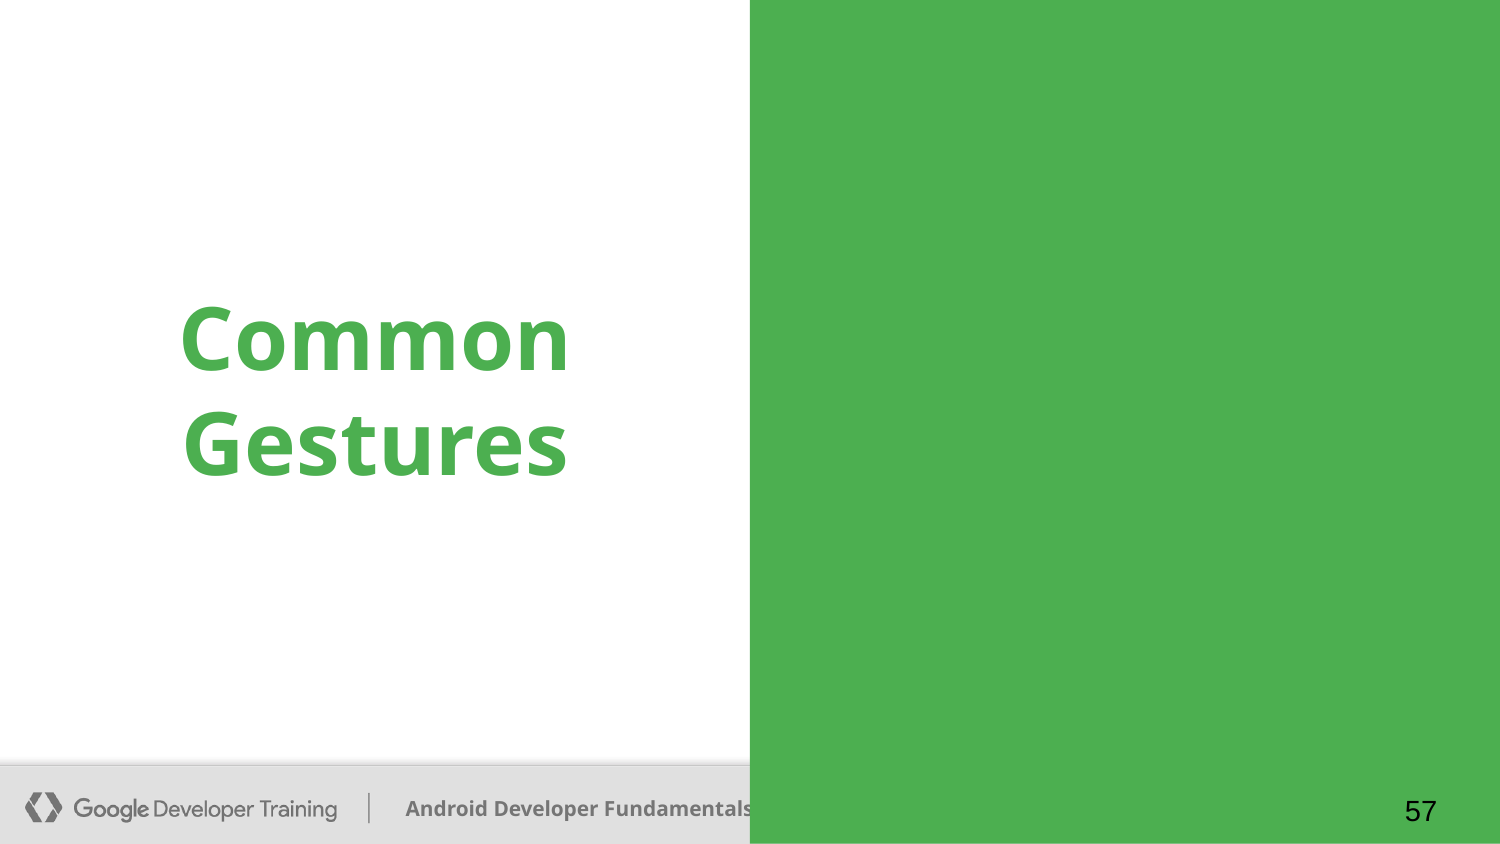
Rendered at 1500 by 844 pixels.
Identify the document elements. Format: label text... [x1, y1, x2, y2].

title Common Gestures [43, 264, 708, 508]
slide_number <number> [1389, 777, 1480, 842]
picture [0, 0, 749, 844]
